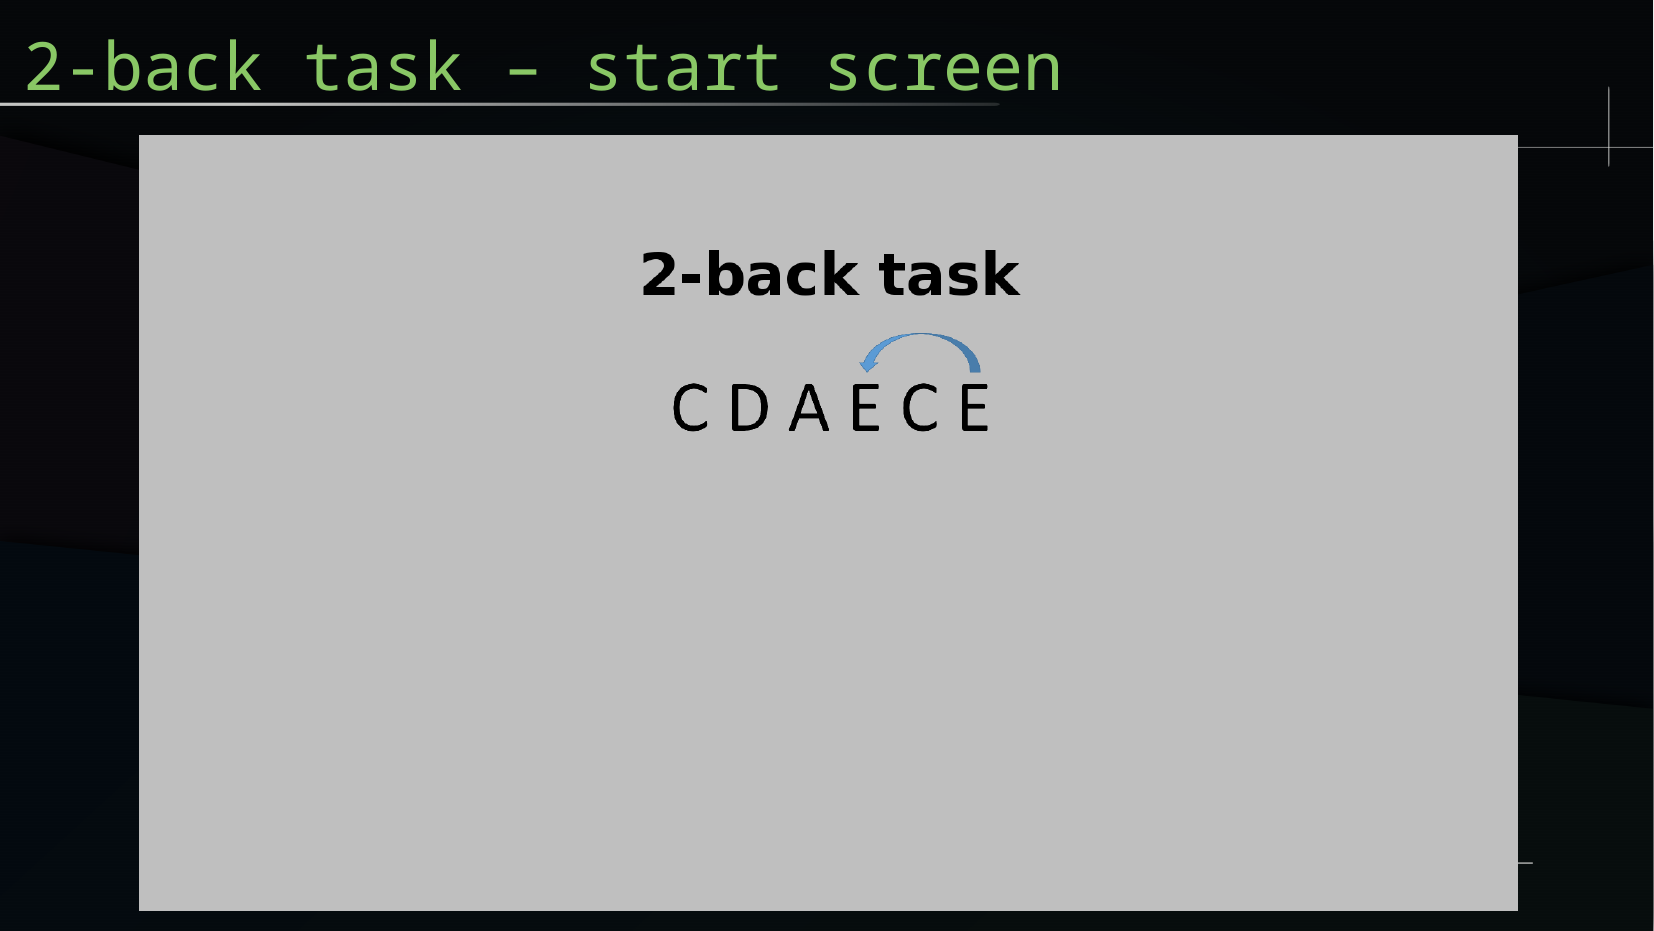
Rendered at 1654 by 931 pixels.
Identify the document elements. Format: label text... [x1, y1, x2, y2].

picture [0, 0, 1654, 931]
title 2-back task – start screen [23, 0, 1589, 140]
